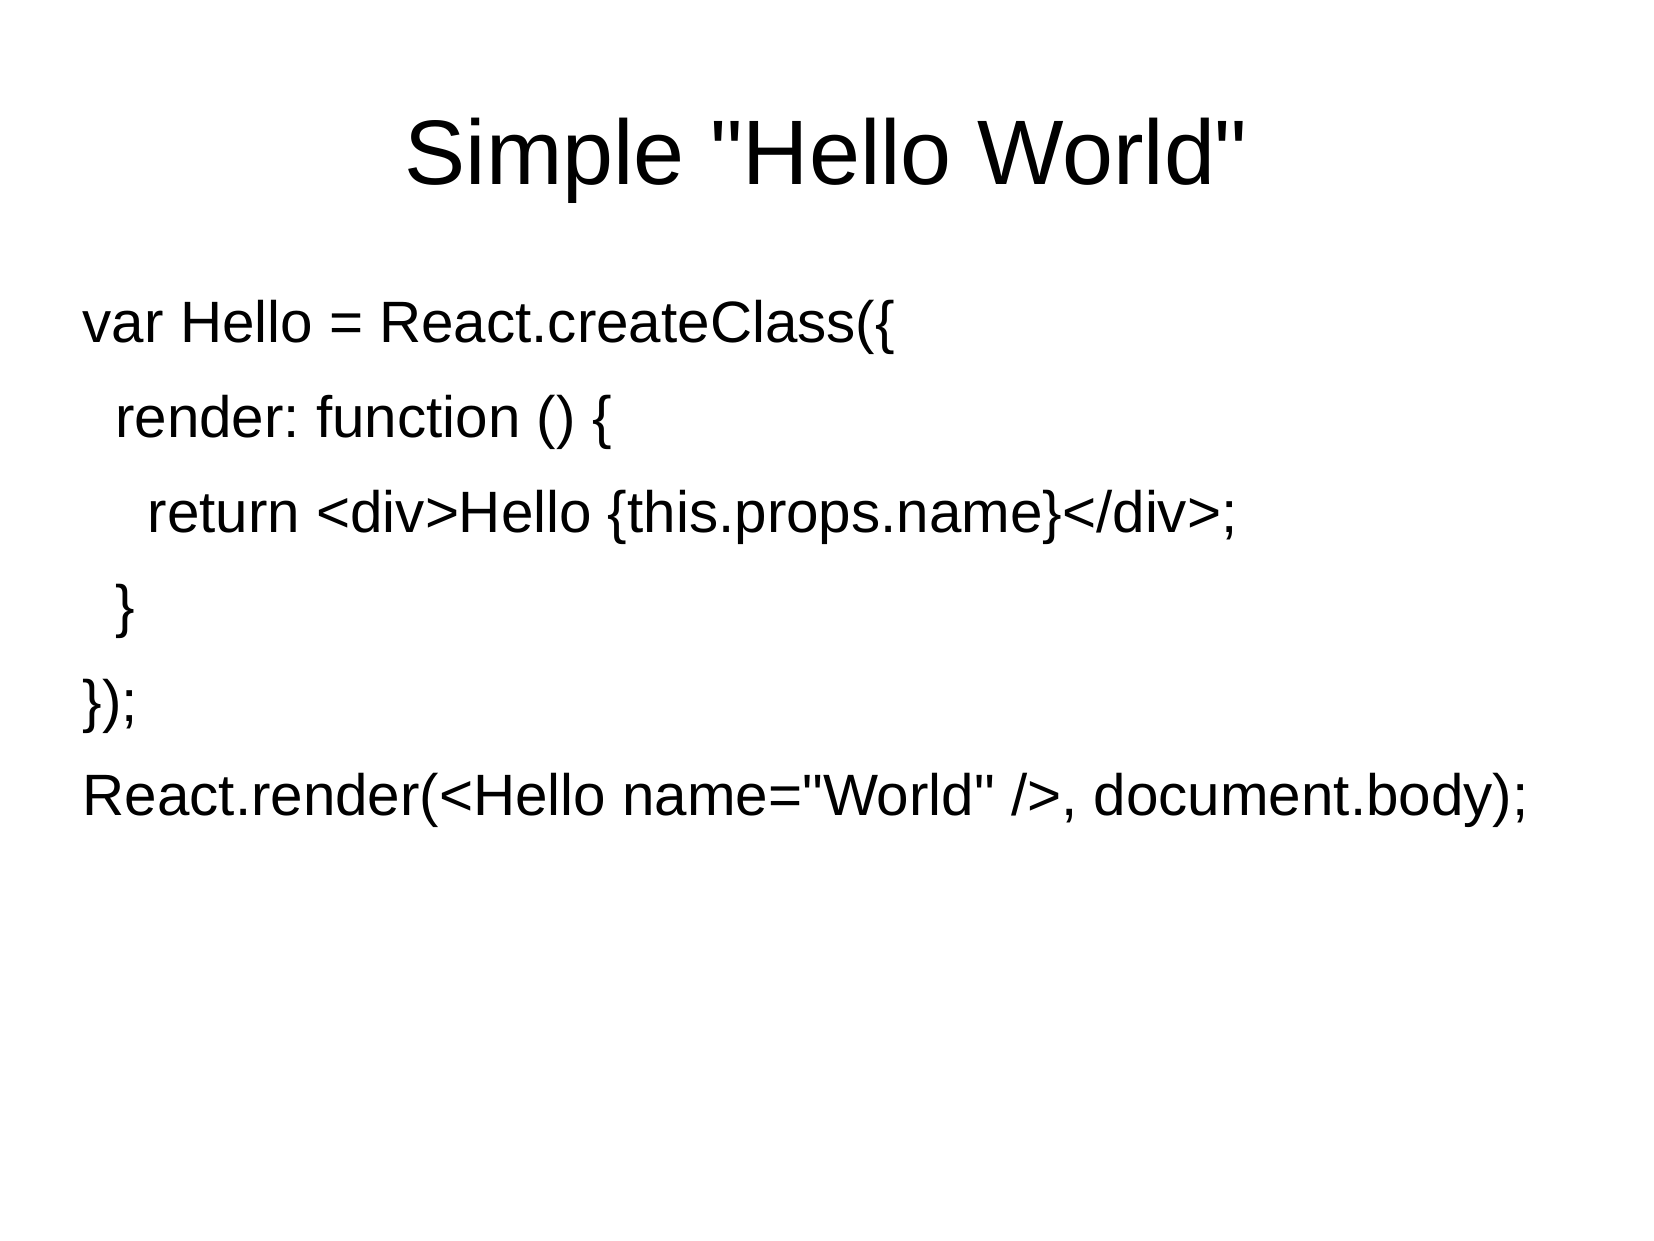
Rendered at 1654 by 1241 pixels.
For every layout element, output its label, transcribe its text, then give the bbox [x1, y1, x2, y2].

list var Hello = React.createClass({ render: function () { return <div>Hello {this.props.name}</div>; } }); React.render(<Hello name="World" />, document.body); [82, 290, 1571, 1010]
title Simple "Hello World" [82, 49, 1571, 257]
